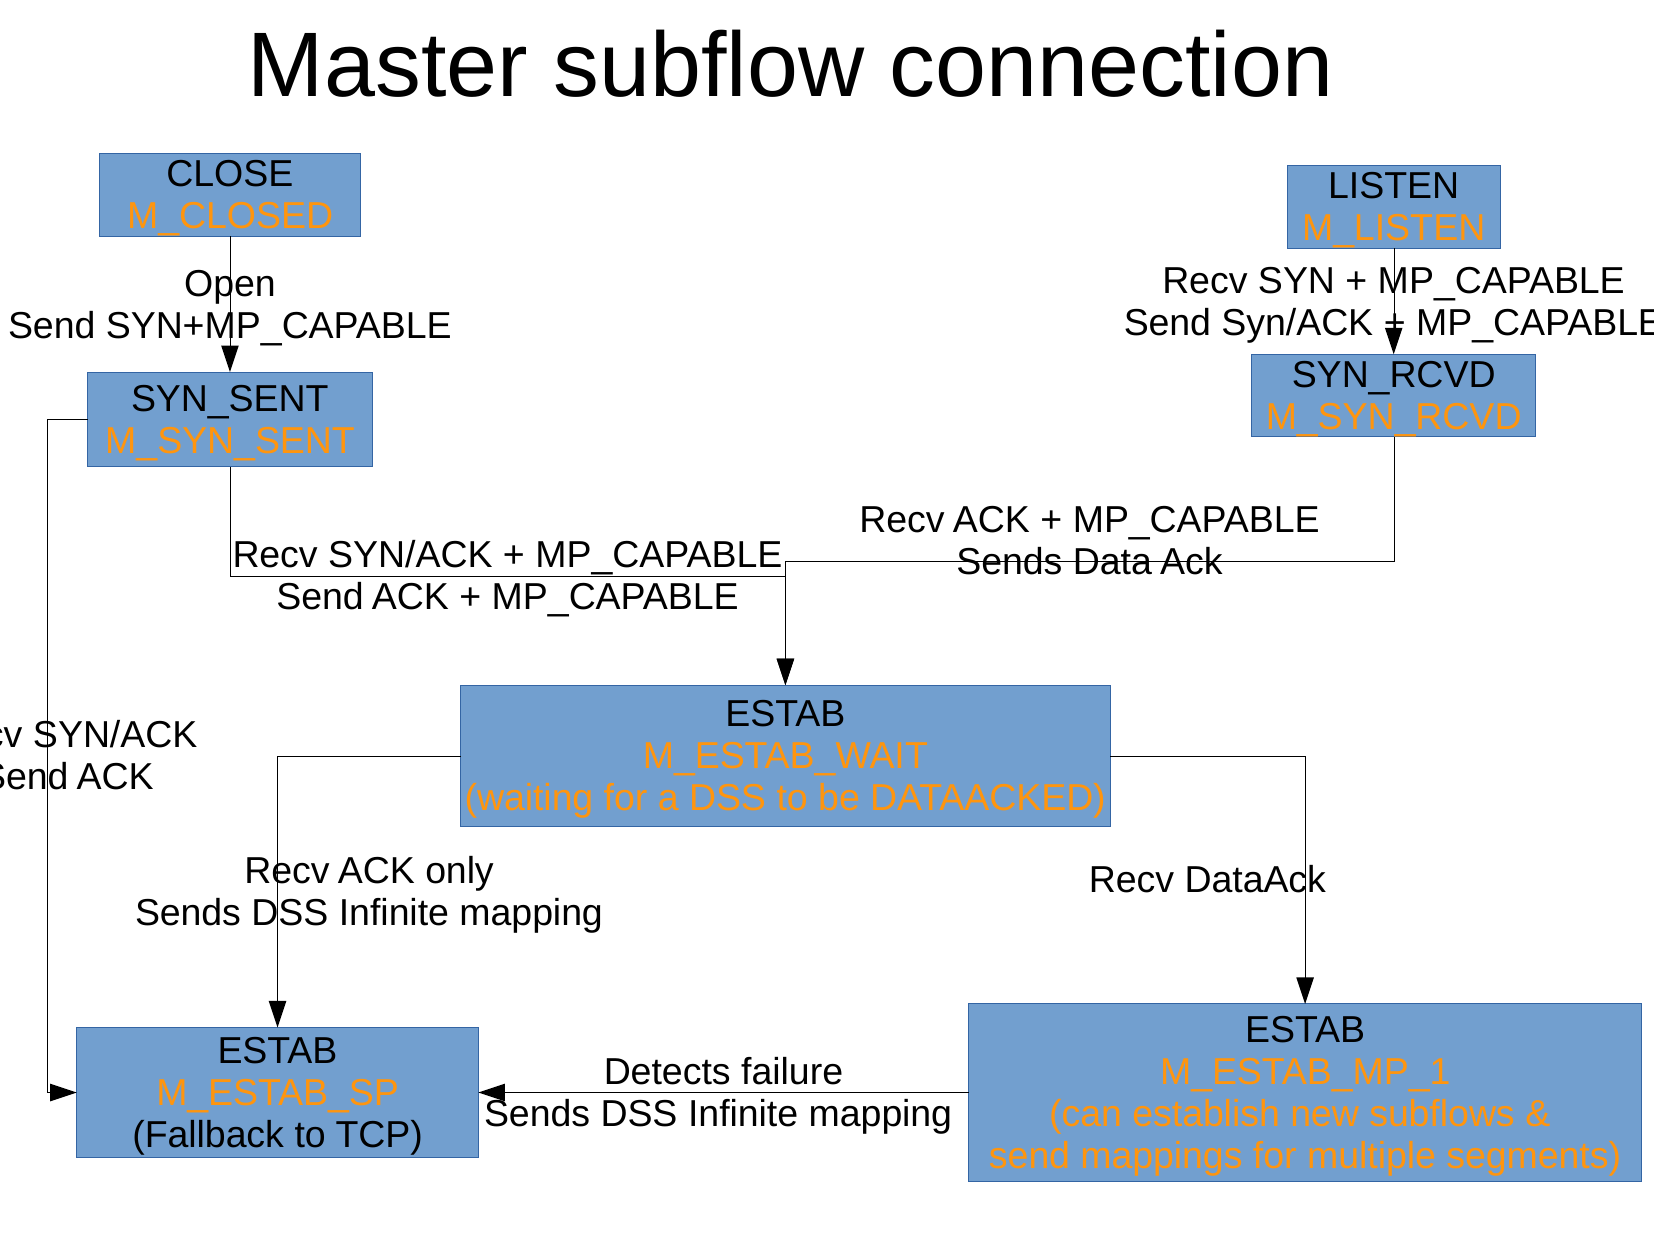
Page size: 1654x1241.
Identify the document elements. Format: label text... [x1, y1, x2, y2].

title Master subflow connection [47, 0, 1536, 130]
text_box SYN_SENT M_SYN_SENT [87, 372, 373, 467]
text_box CLOSE M_CLOSED [99, 153, 361, 237]
text_box ESTAB M_ESTAB_WAIT (waiting for a DSS to be DATAACKED) [460, 685, 1111, 827]
text_box ESTAB M_ESTAB_MP_1 (can establish new subflows & send mappings for multiple segments) [968, 1003, 1642, 1182]
text_box ESTAB M_ESTAB_SP (Fallback to TCP) [76, 1027, 479, 1158]
text_box LISTEN M_LISTEN [1287, 165, 1501, 249]
text_box SYN_RCVD M_SYN_RCVD [1251, 354, 1536, 437]
